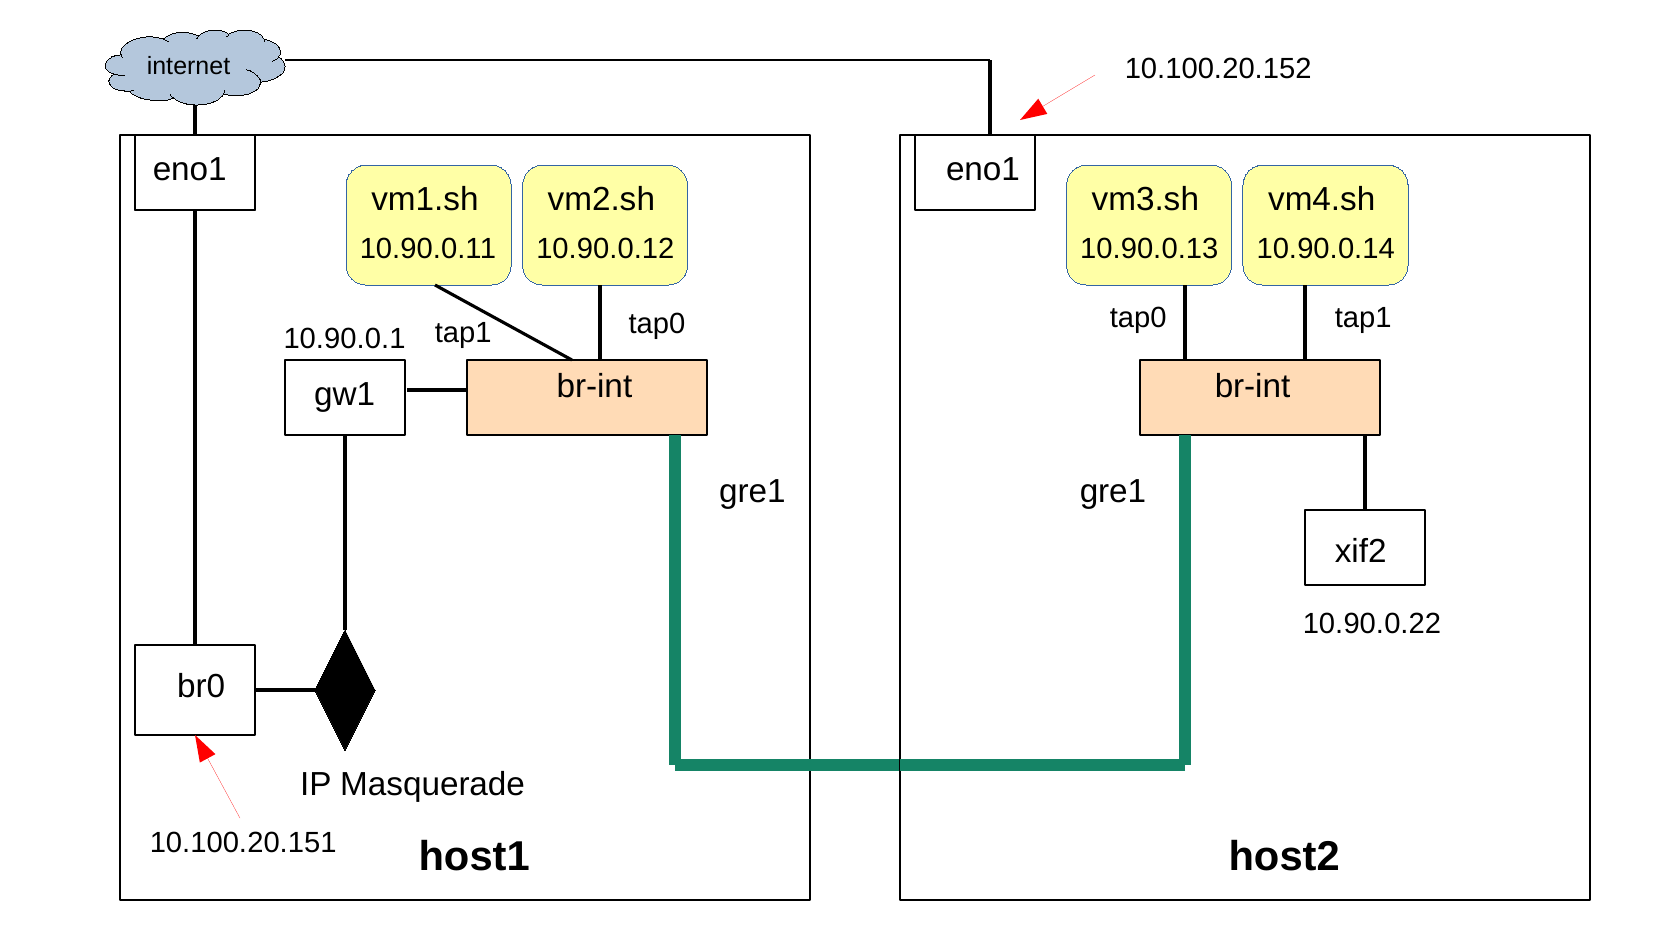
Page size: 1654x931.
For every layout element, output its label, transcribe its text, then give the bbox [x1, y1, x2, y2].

text_box gre1 [1065, 465, 1162, 517]
text_box xif2 [1320, 525, 1411, 577]
text_box 10.90.0.13 [1065, 225, 1234, 277]
text_box vm2.sh [532, 173, 671, 225]
text_box gw1 [299, 368, 391, 421]
text_box br-int [541, 360, 648, 412]
text_box 10.90.0.12 [521, 225, 690, 277]
text_box IP Masquerade [285, 758, 541, 811]
text_box 10.90.0.22 [1288, 600, 1457, 652]
text_box 10.90.0.14 [1241, 225, 1411, 277]
text_box br0 [162, 660, 241, 712]
text_box tap1 [1320, 293, 1487, 346]
text_box tap0 [613, 300, 781, 352]
text_box host2 [1213, 825, 1381, 887]
text_box tap1 [420, 308, 587, 361]
text_box 10.90.0.11 [345, 225, 512, 277]
text_box 10.100.20.152 [1110, 45, 1327, 97]
text_box host1 [403, 825, 571, 887]
text_box tap0 [1095, 293, 1262, 346]
text_box 10.90.0.1 [268, 315, 436, 367]
text_box gre1 [704, 465, 801, 517]
text_box eno1 [931, 143, 1036, 196]
text_box vm1.sh [356, 173, 494, 225]
text_box internet [105, 30, 286, 106]
text_box 10.100.20.151 [135, 818, 352, 871]
text_box vm3.sh [1076, 173, 1214, 225]
text_box eno1 [138, 143, 242, 196]
text_box [900, 135, 1591, 901]
text_box br-int [1200, 360, 1306, 412]
text_box vm4.sh [1253, 173, 1391, 225]
text_box [120, 135, 811, 901]
